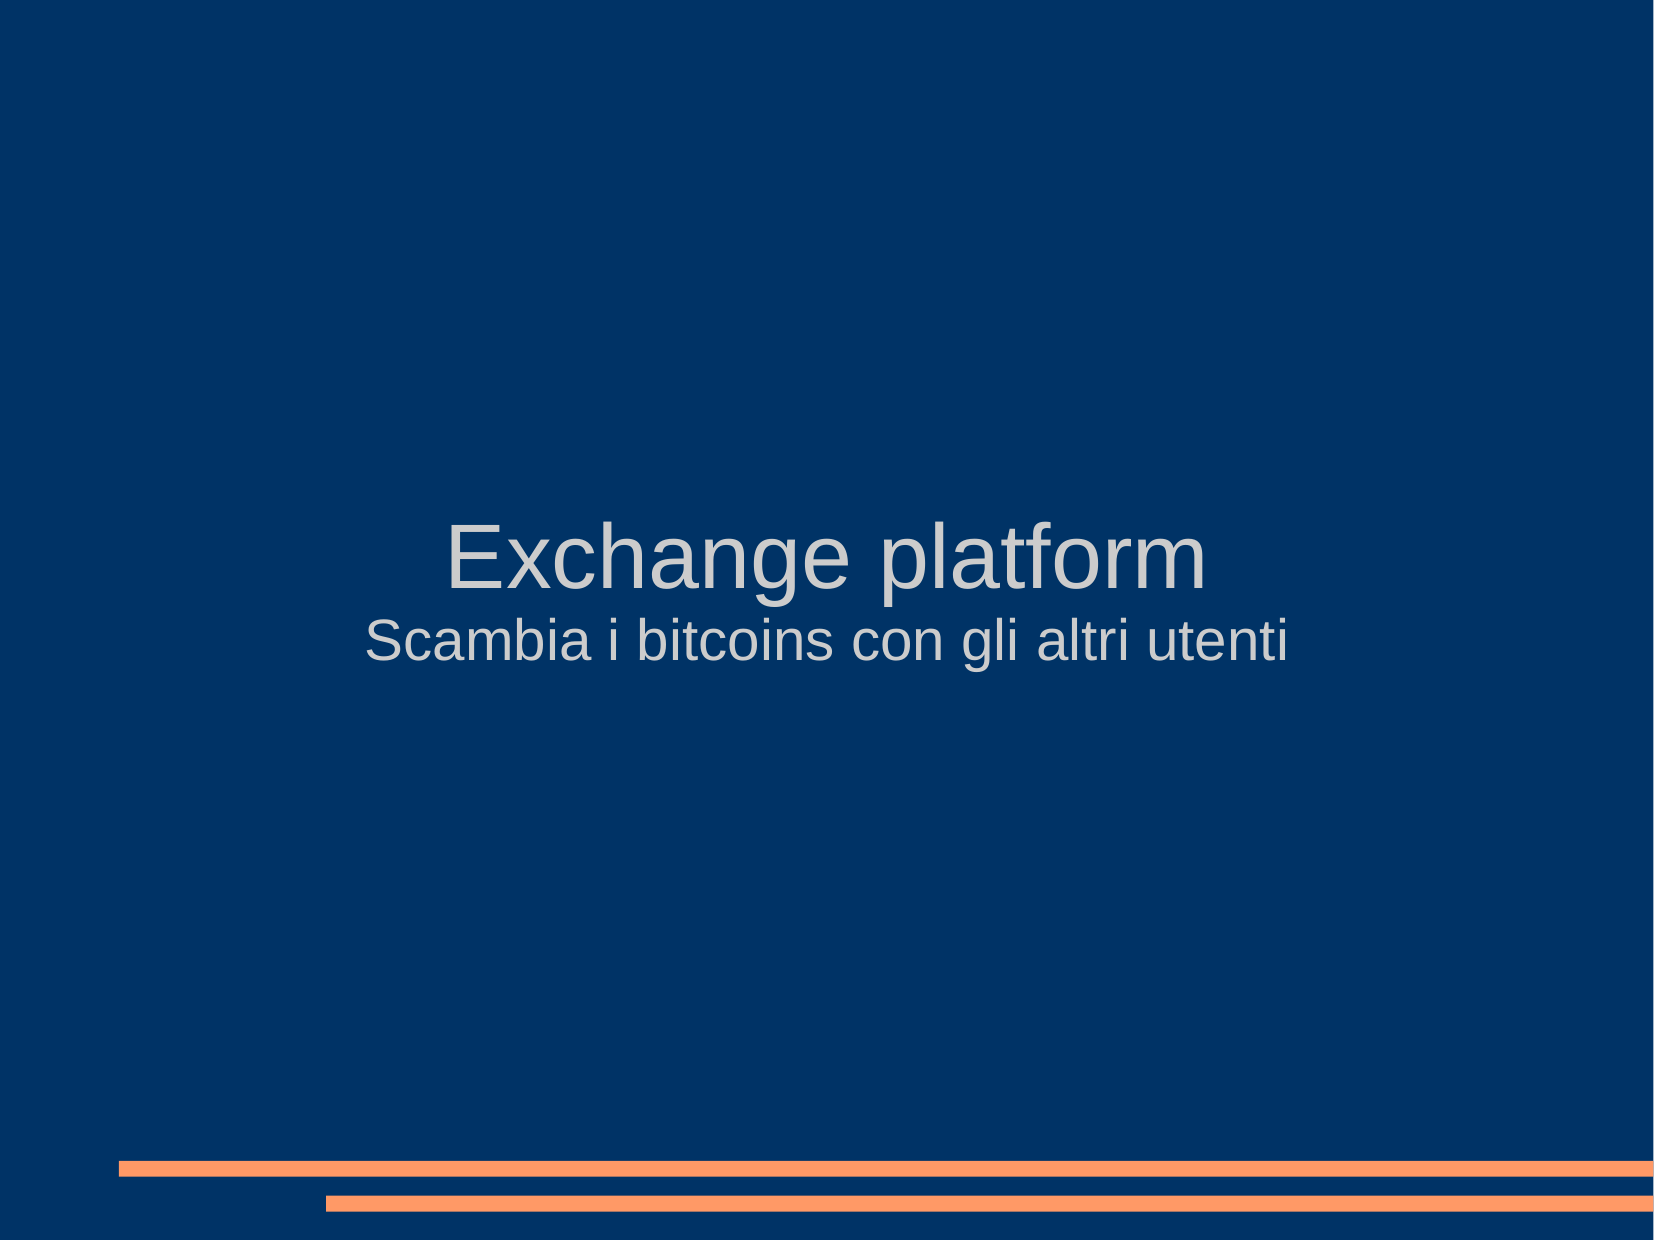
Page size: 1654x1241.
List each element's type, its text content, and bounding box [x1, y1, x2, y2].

subtitle Exchange platform Scambia i bitcoins con gli altri utenti [121, 46, 1534, 1132]
